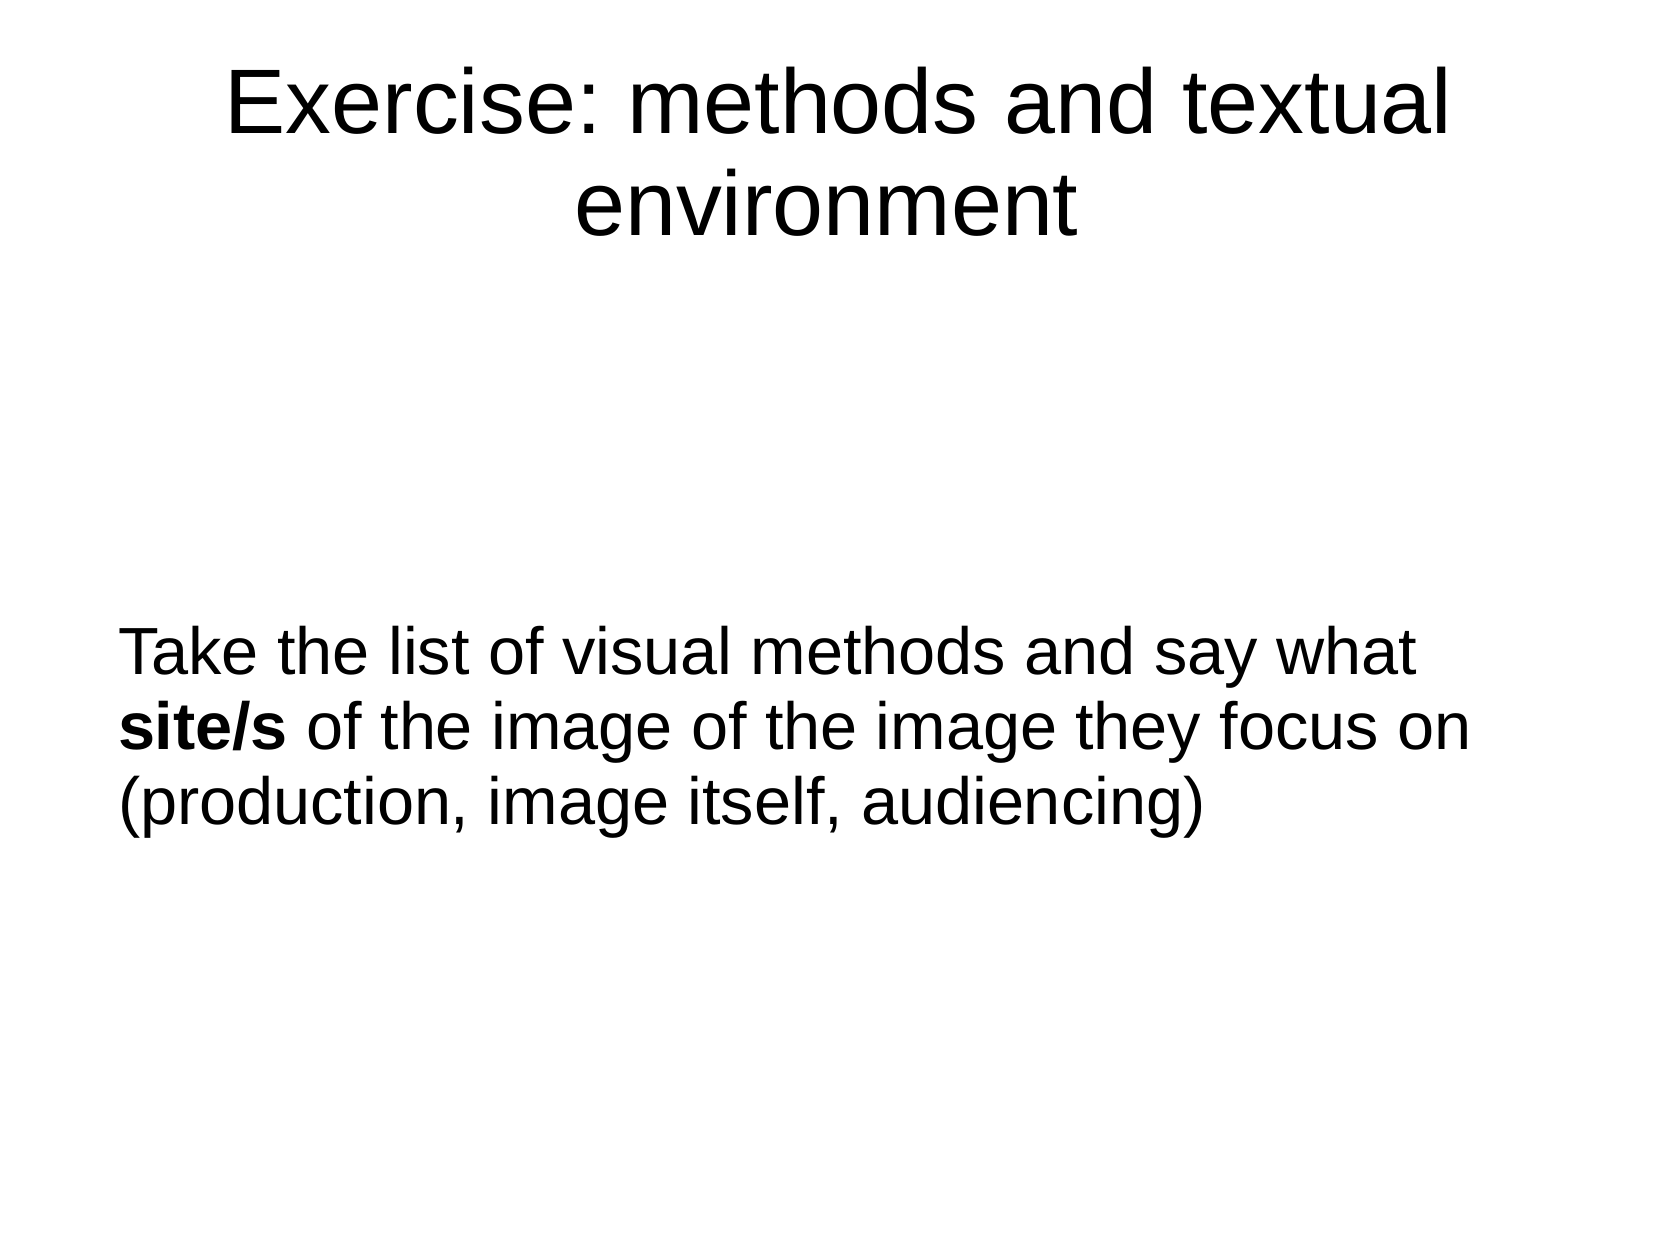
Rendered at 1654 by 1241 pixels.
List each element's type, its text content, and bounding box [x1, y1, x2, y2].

list Take the list of visual methods and say what site/s of the image of the image they focus on (production, image itself, audiencing) [118, 614, 1607, 1241]
title Exercise: methods and textual environment [82, 49, 1571, 257]
